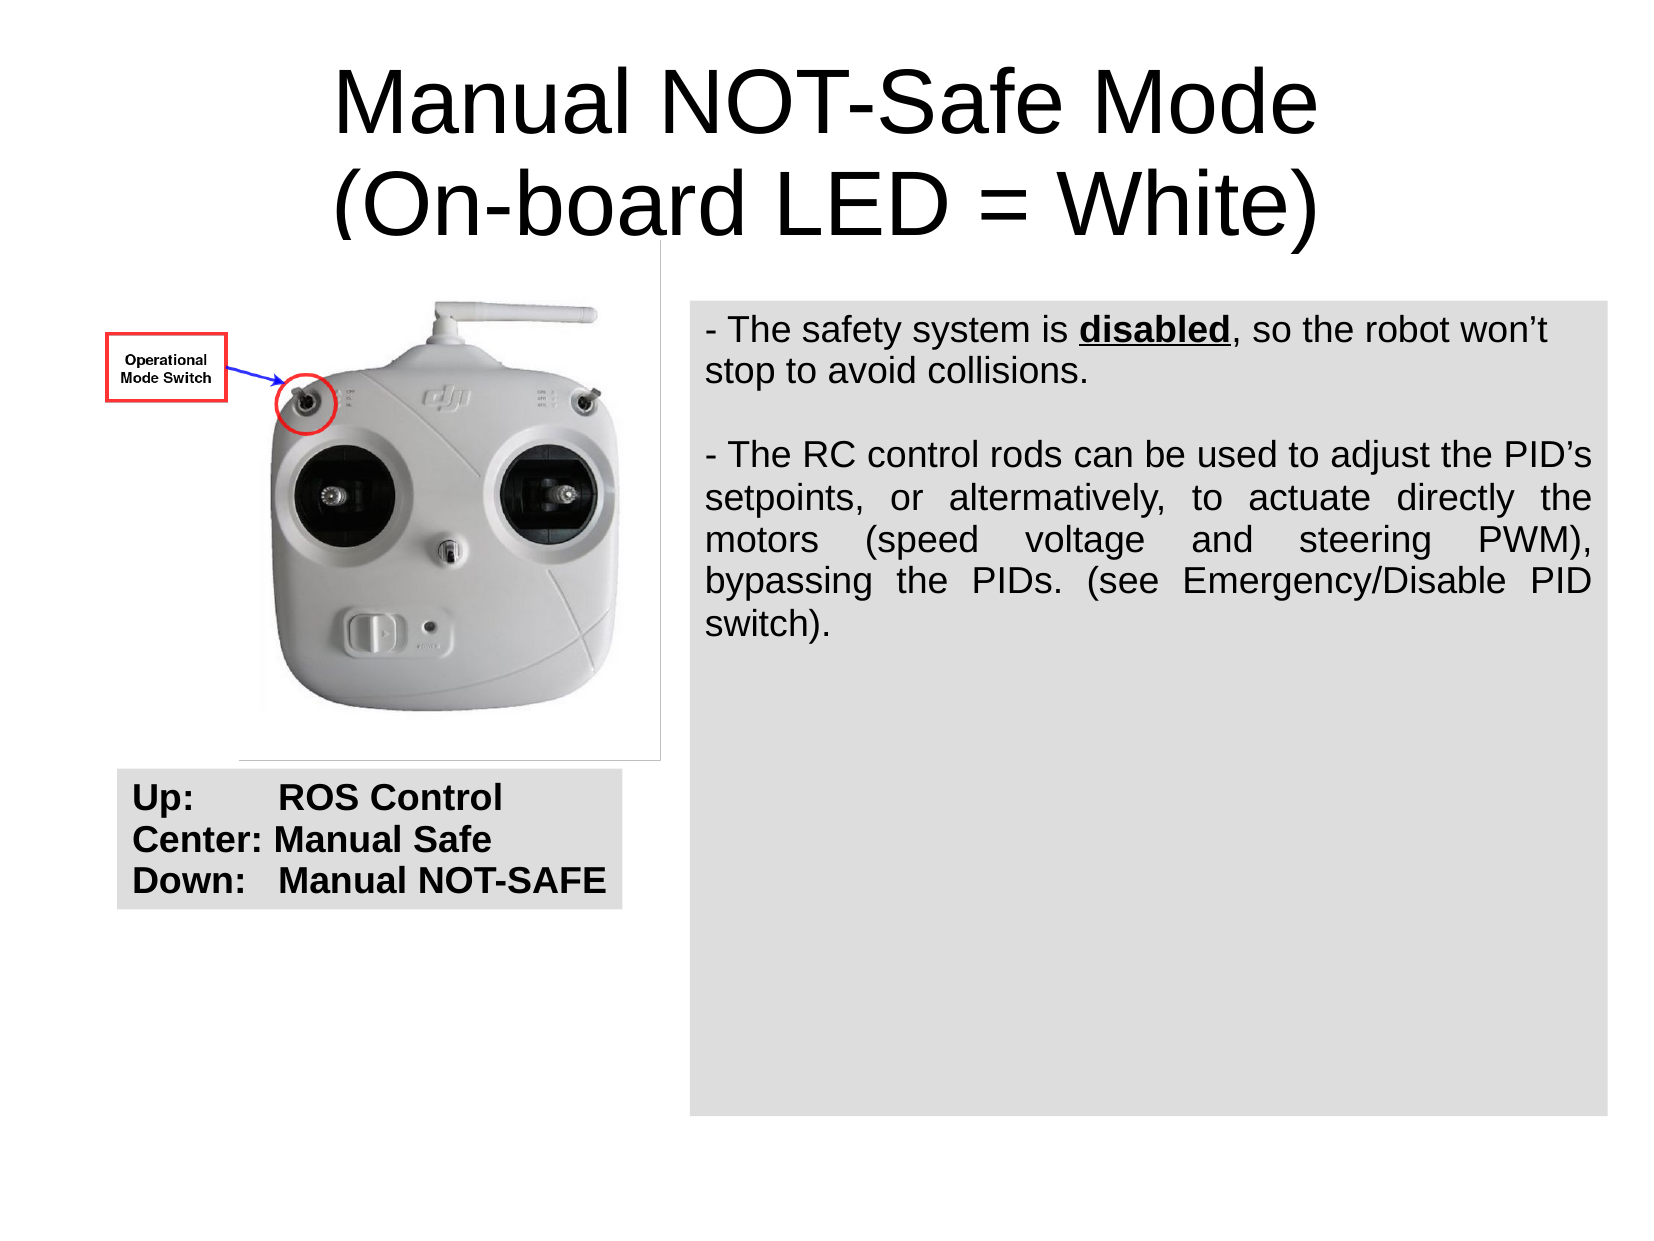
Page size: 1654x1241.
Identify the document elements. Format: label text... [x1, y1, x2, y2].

text_box - The safety system is disabled, so the robot won’t stop to avoid collisions. - The RC control rods can be used to adjust the PID’s setpoints, or altermatively, to actuate directly the motors (speed voltage and steering PWM), bypassing the PIDs. (see Emergency/Disable PID switch). [689, 300, 1608, 1117]
text_box Up: ROS Control Center: Manual Safe Down: Manual NOT-SAFE [117, 768, 623, 910]
title Manual NOT-Safe Mode (On-board LED = White) [82, 49, 1571, 257]
picture [105, 240, 661, 761]
